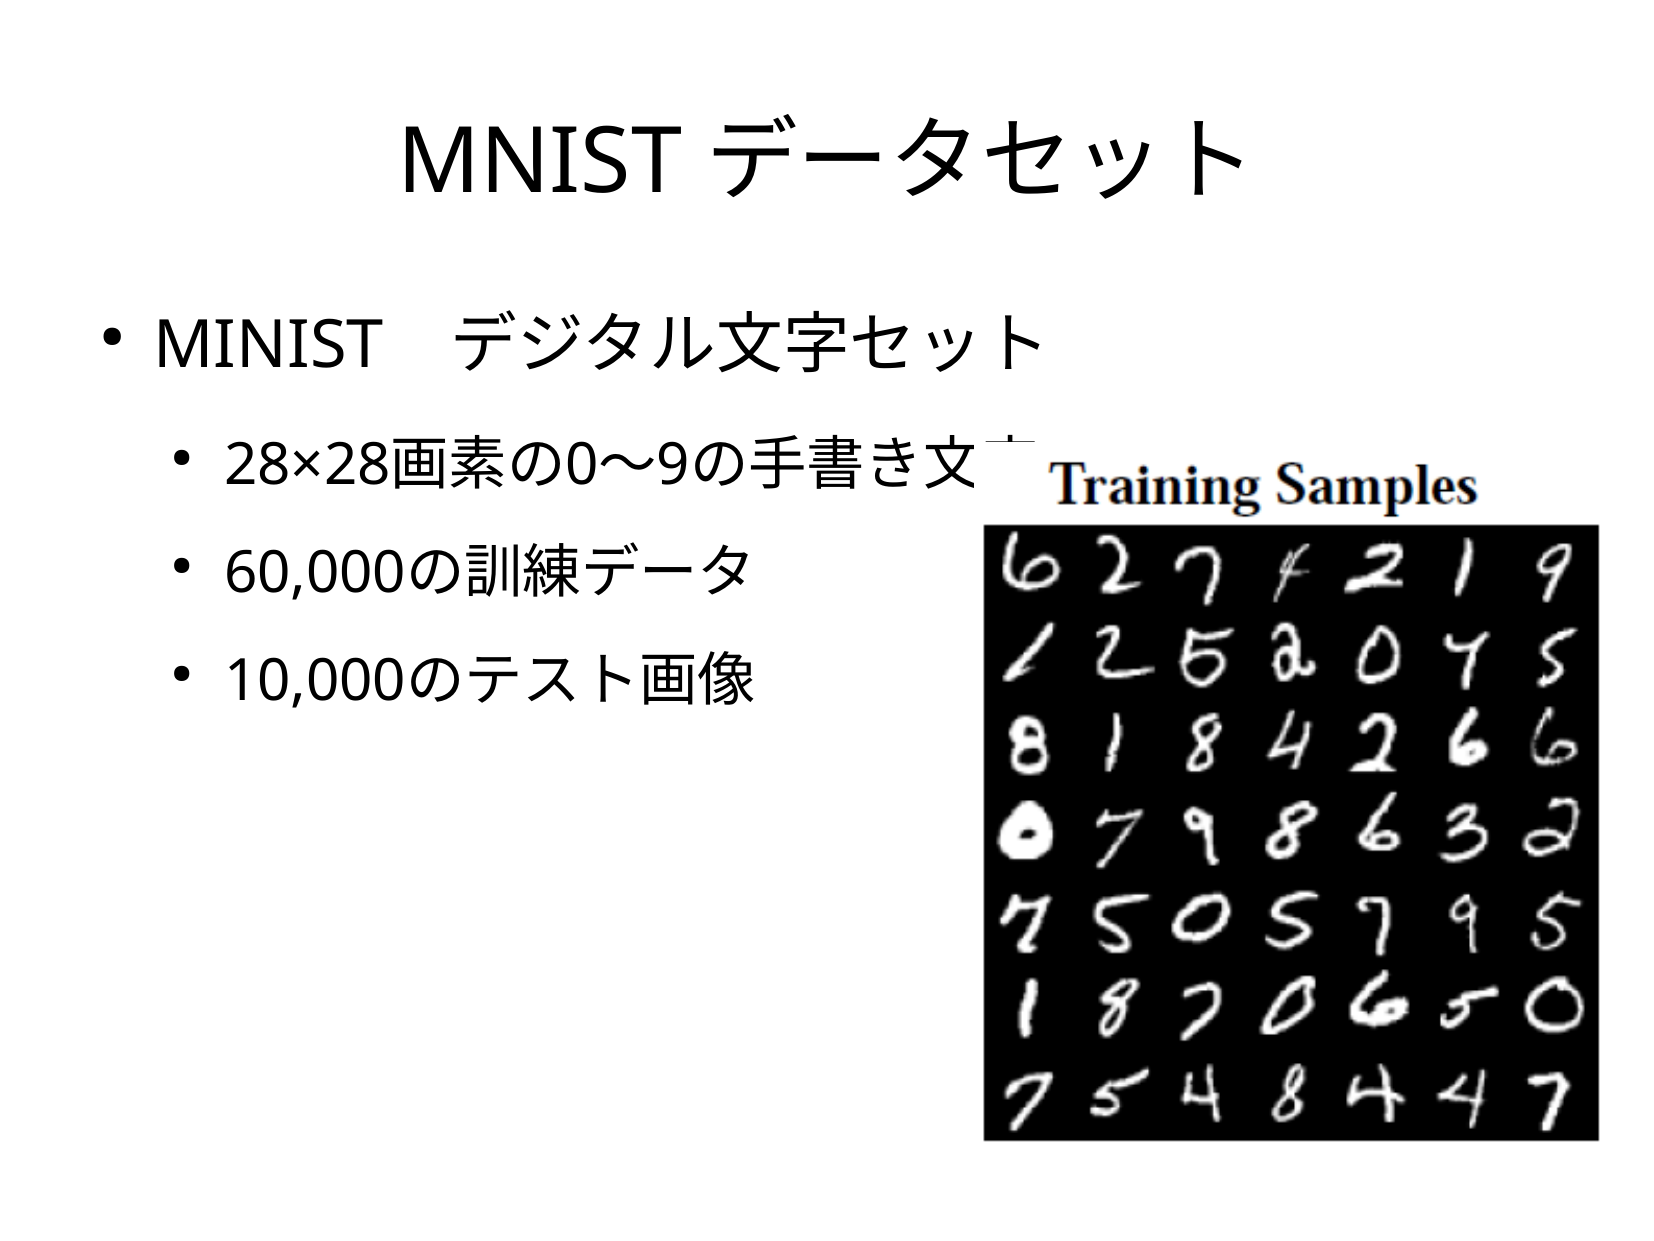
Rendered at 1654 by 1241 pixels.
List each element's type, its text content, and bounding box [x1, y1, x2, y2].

title MNIST データセット [82, 56, 1571, 250]
list MINIST デジタル文字セット 28×28画素の0～9の手書き文字 60,000の訓練データ 10,000のテスト画像 [82, 290, 1571, 1109]
picture [974, 442, 1614, 1156]
